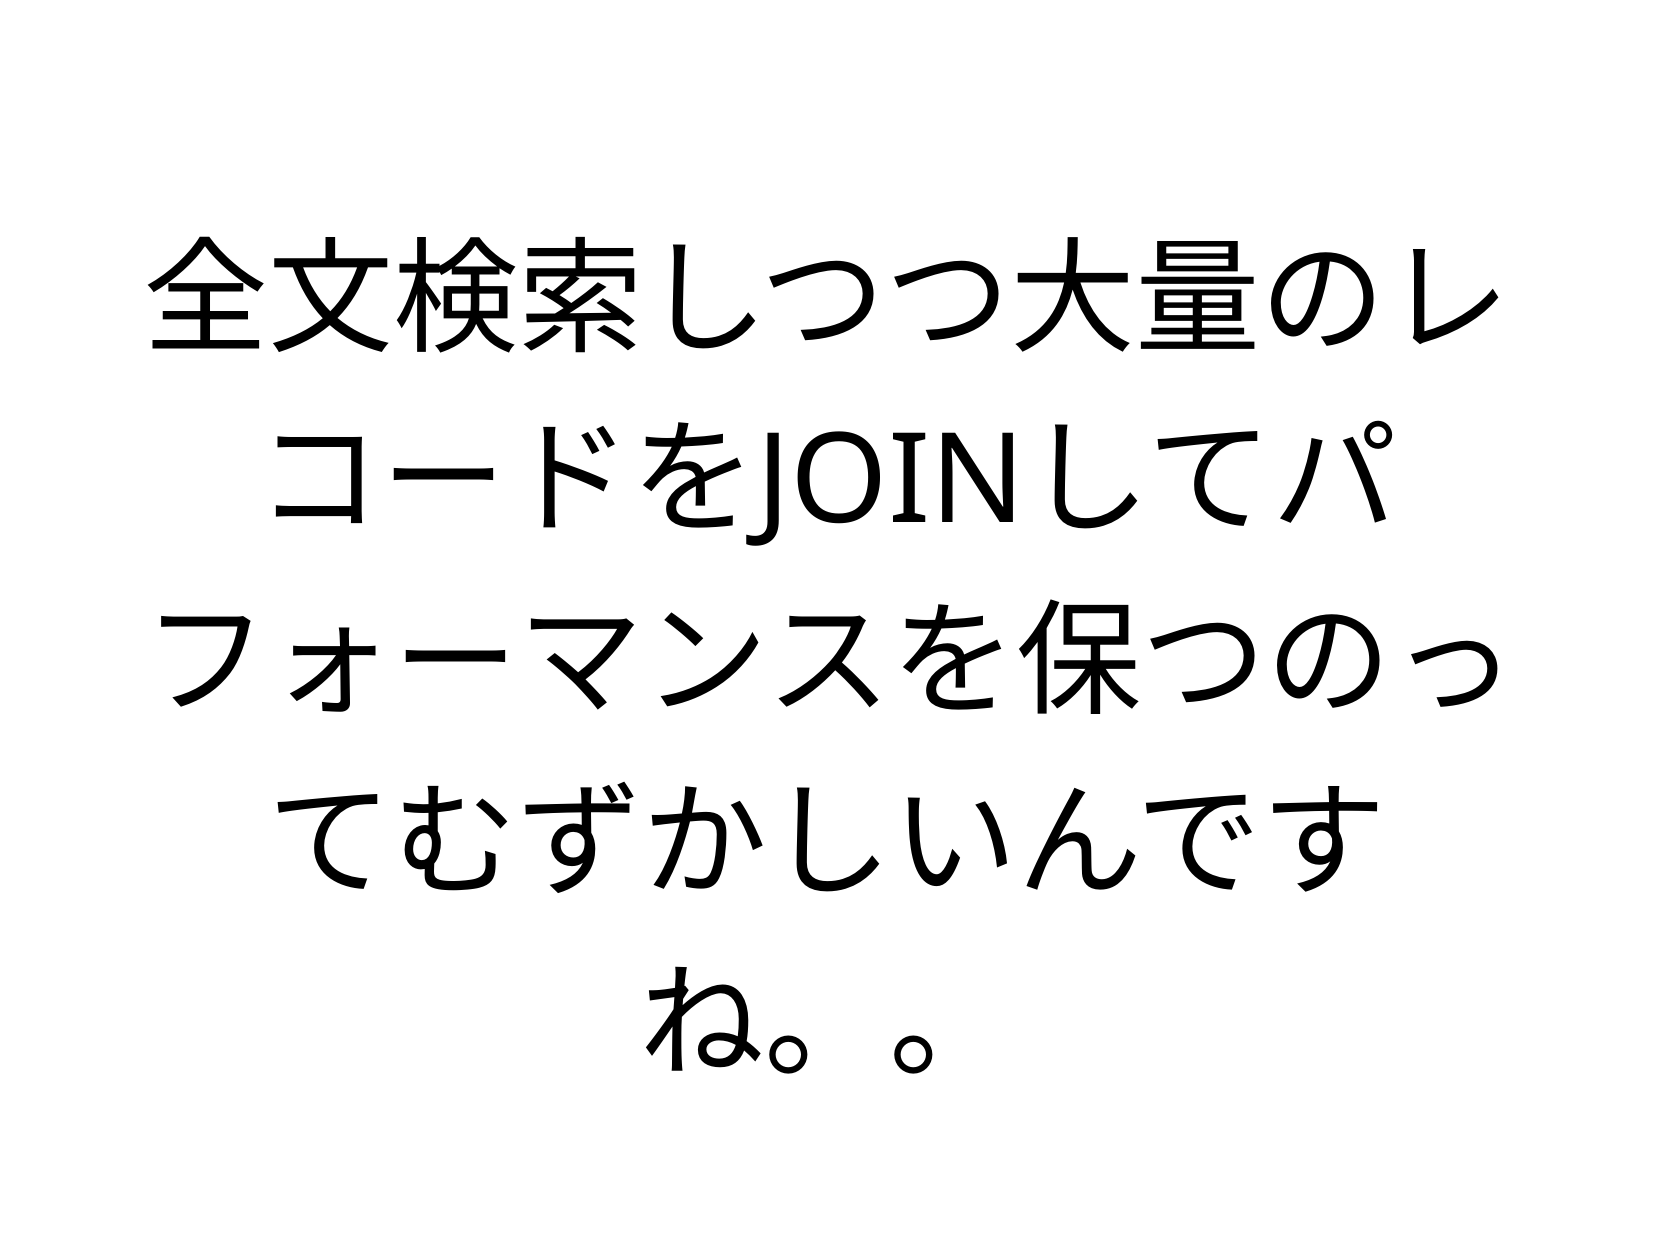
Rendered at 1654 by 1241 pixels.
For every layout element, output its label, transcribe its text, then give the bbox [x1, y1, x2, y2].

subtitle 全文検索しつつ大量のレコードをJOINしてパフォーマンスを保つのってむずかしいんですね。。 [82, 290, 1571, 1010]
